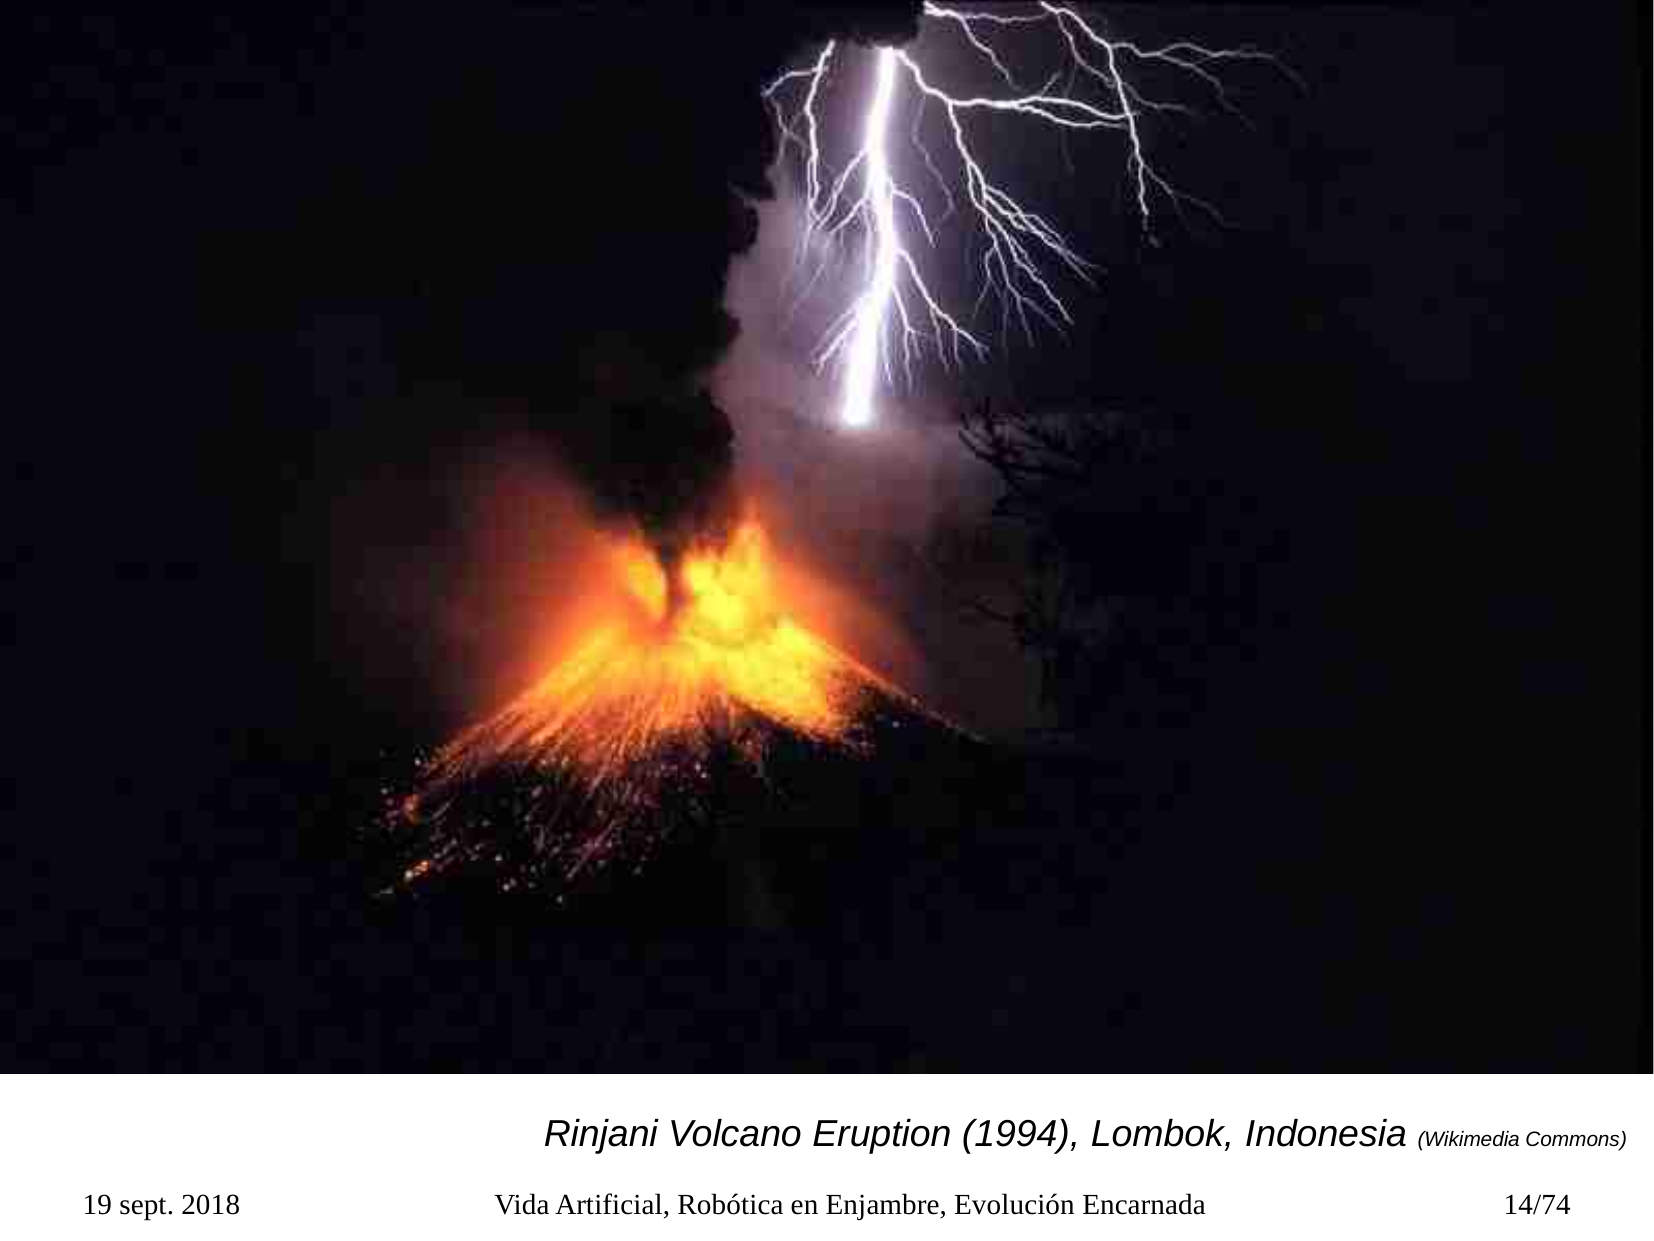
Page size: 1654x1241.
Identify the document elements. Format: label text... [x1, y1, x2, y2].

picture [0, 0, 1654, 1074]
text_box Rinjani Volcano Eruption (1994), Lombok, Indonesia (Wikimedia Commons) [177, 1105, 1642, 1163]
